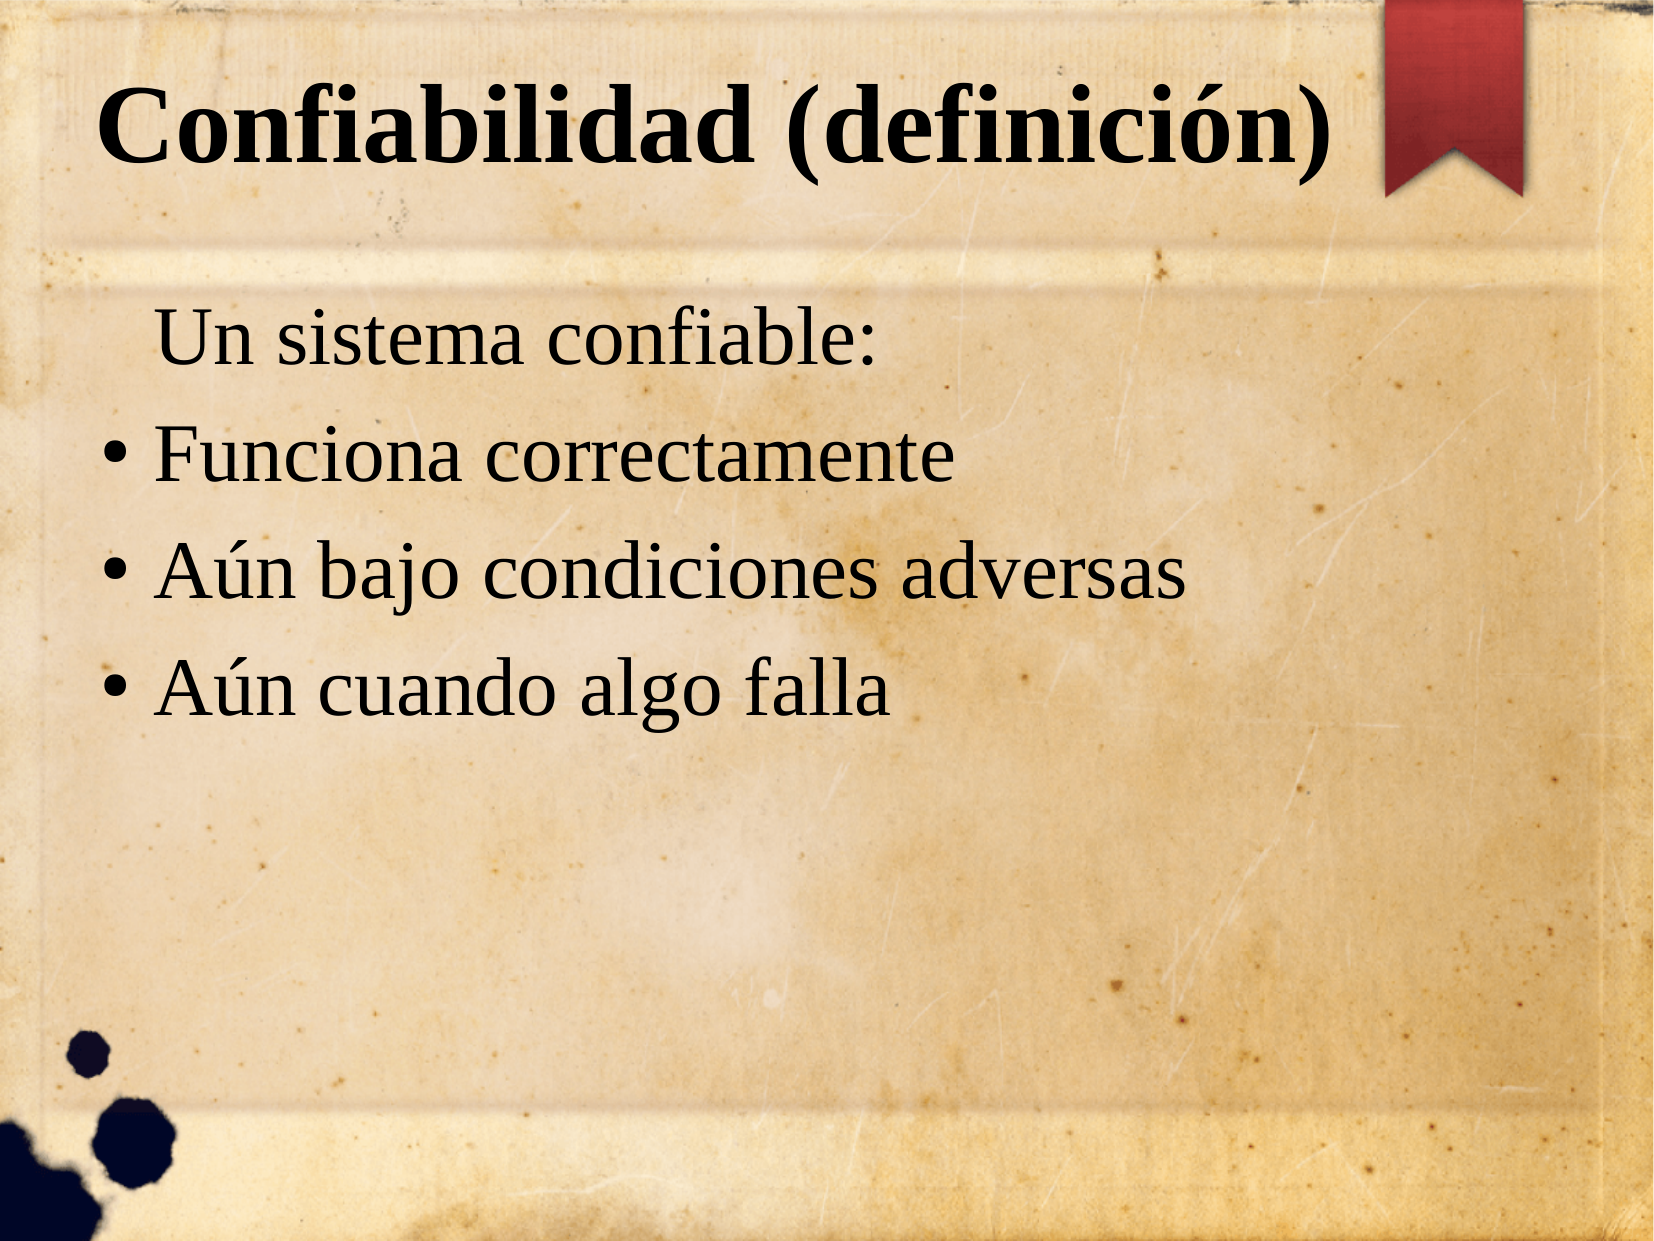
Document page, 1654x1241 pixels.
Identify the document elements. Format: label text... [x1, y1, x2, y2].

text_box [634, 557, 1031, 845]
list Un sistema confiable: Funciona correctamente Aún bajo condiciones adversas Aún cuando algo falla [82, 290, 1571, 1010]
title Confiabilidad (definición) [82, 49, 1347, 237]
picture [0, 0, 1654, 1241]
